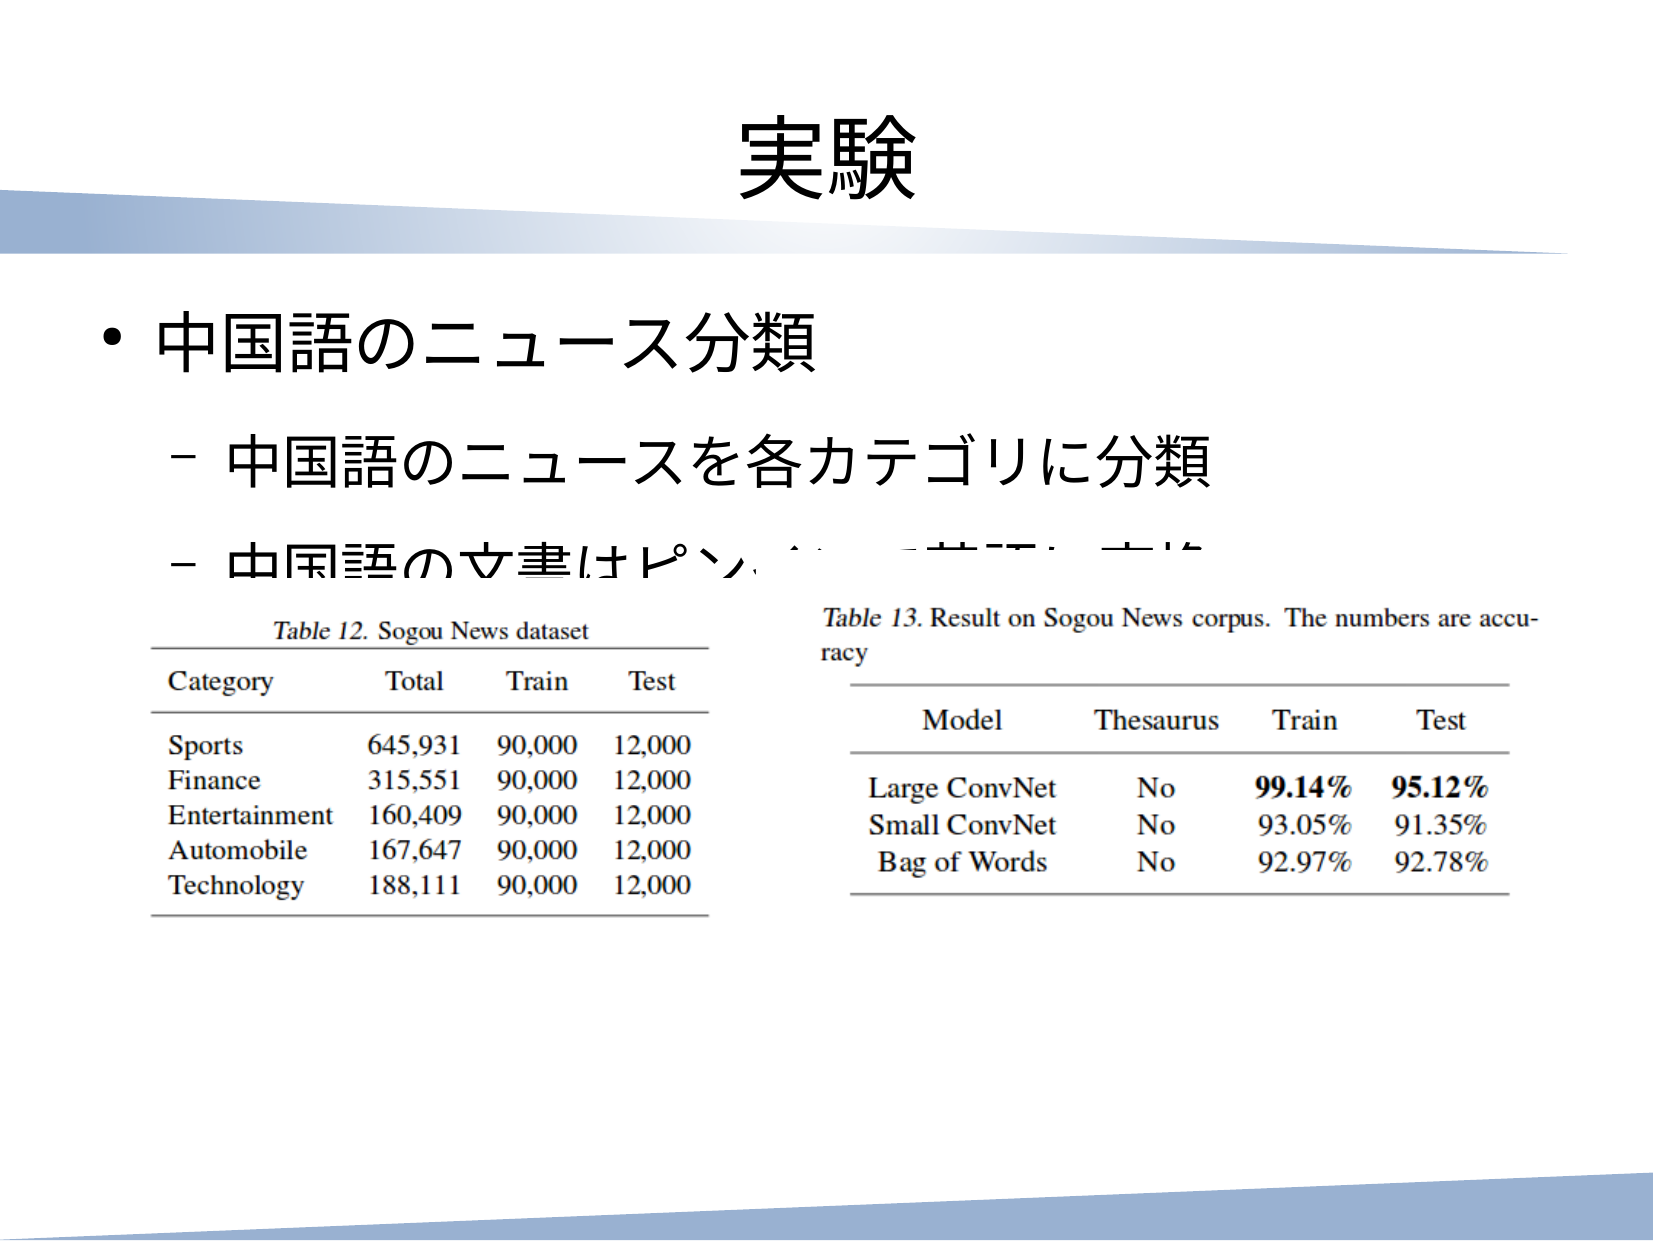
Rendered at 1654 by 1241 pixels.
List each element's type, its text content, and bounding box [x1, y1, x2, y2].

title 実験 [82, 49, 1571, 257]
picture [82, 550, 1551, 925]
list 中国語のニュース分類 中国語のニュースを各カテゴリに分類 中国語の文書はピンインで英語に変換 [82, 290, 1571, 662]
